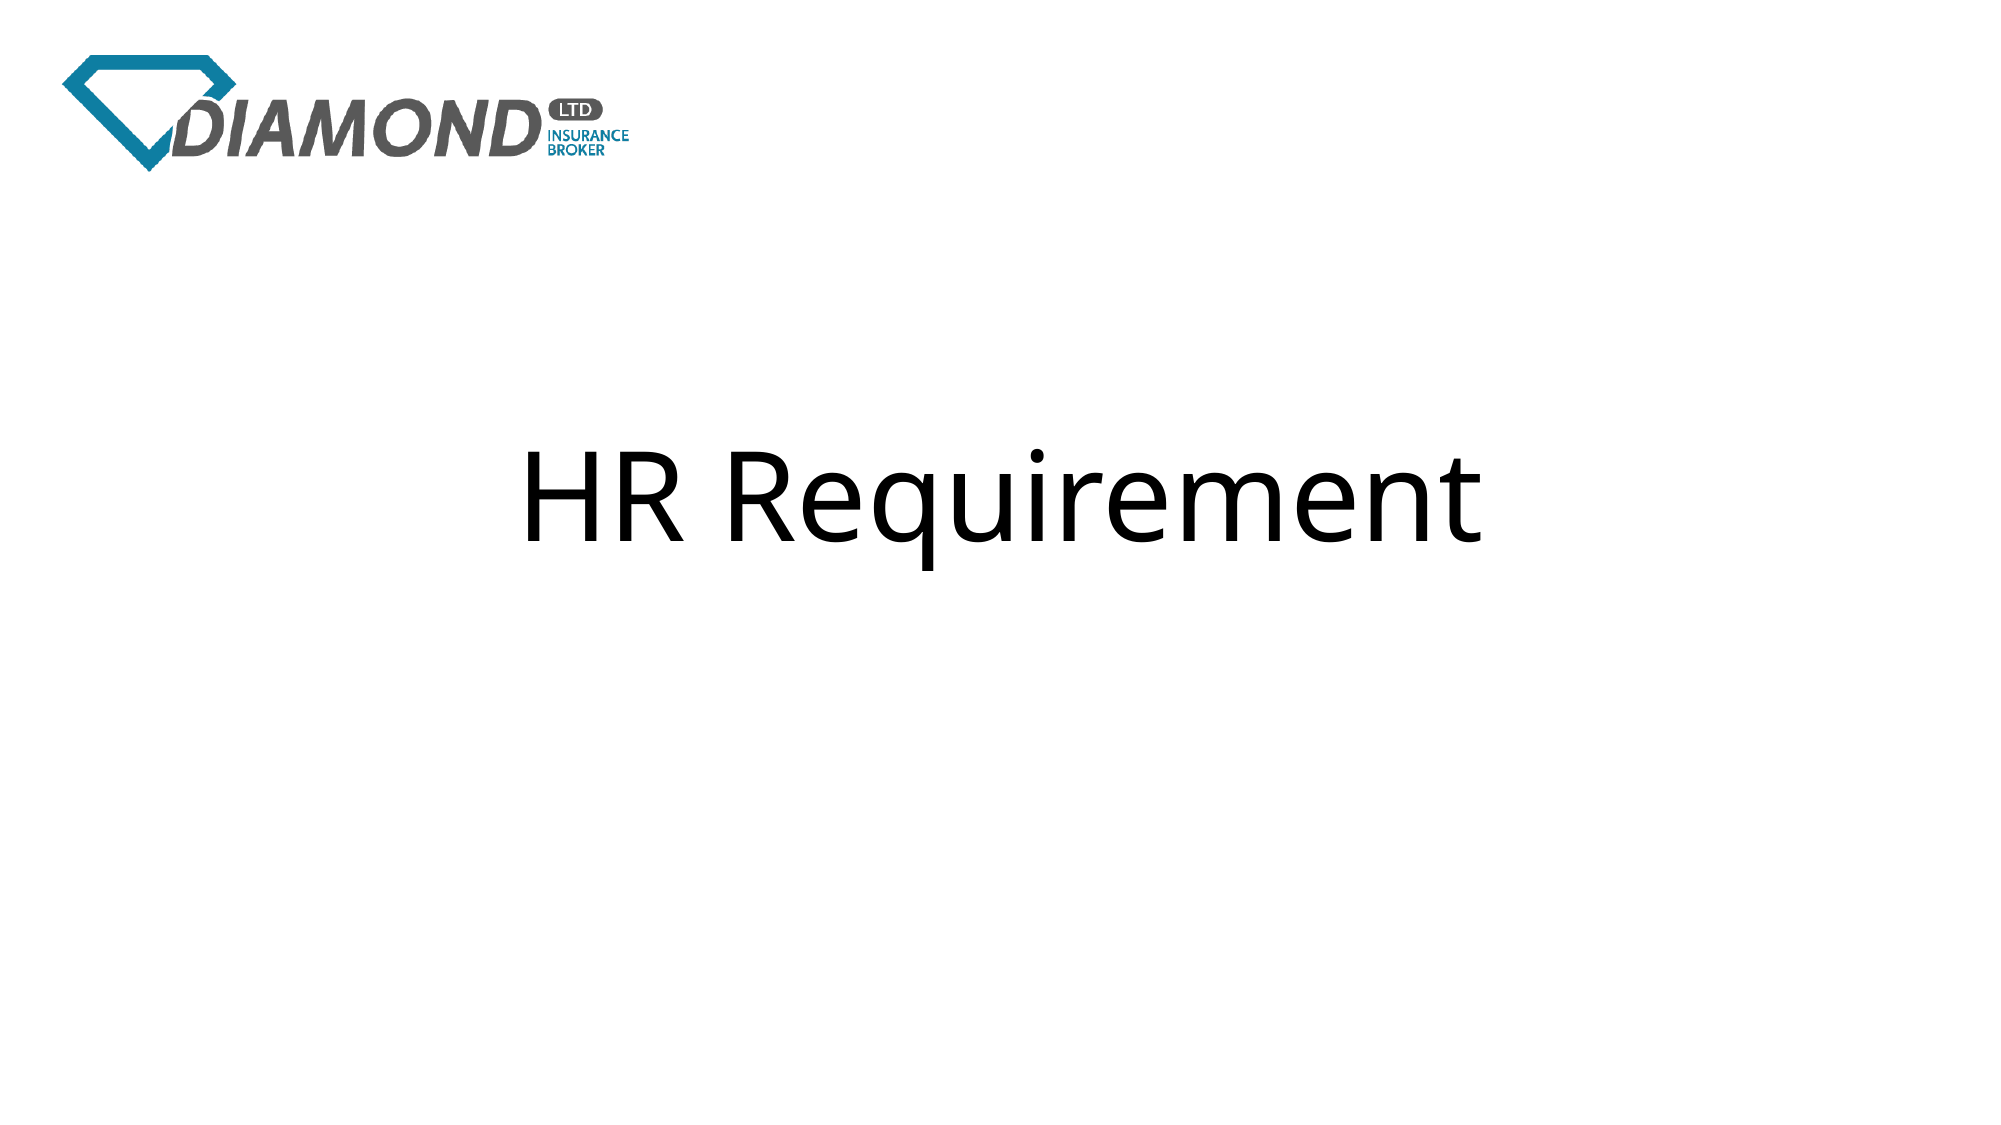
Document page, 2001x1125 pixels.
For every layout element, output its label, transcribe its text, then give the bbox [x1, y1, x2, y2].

picture [17, 25, 644, 183]
title HR Requirement [249, 184, 1750, 576]
